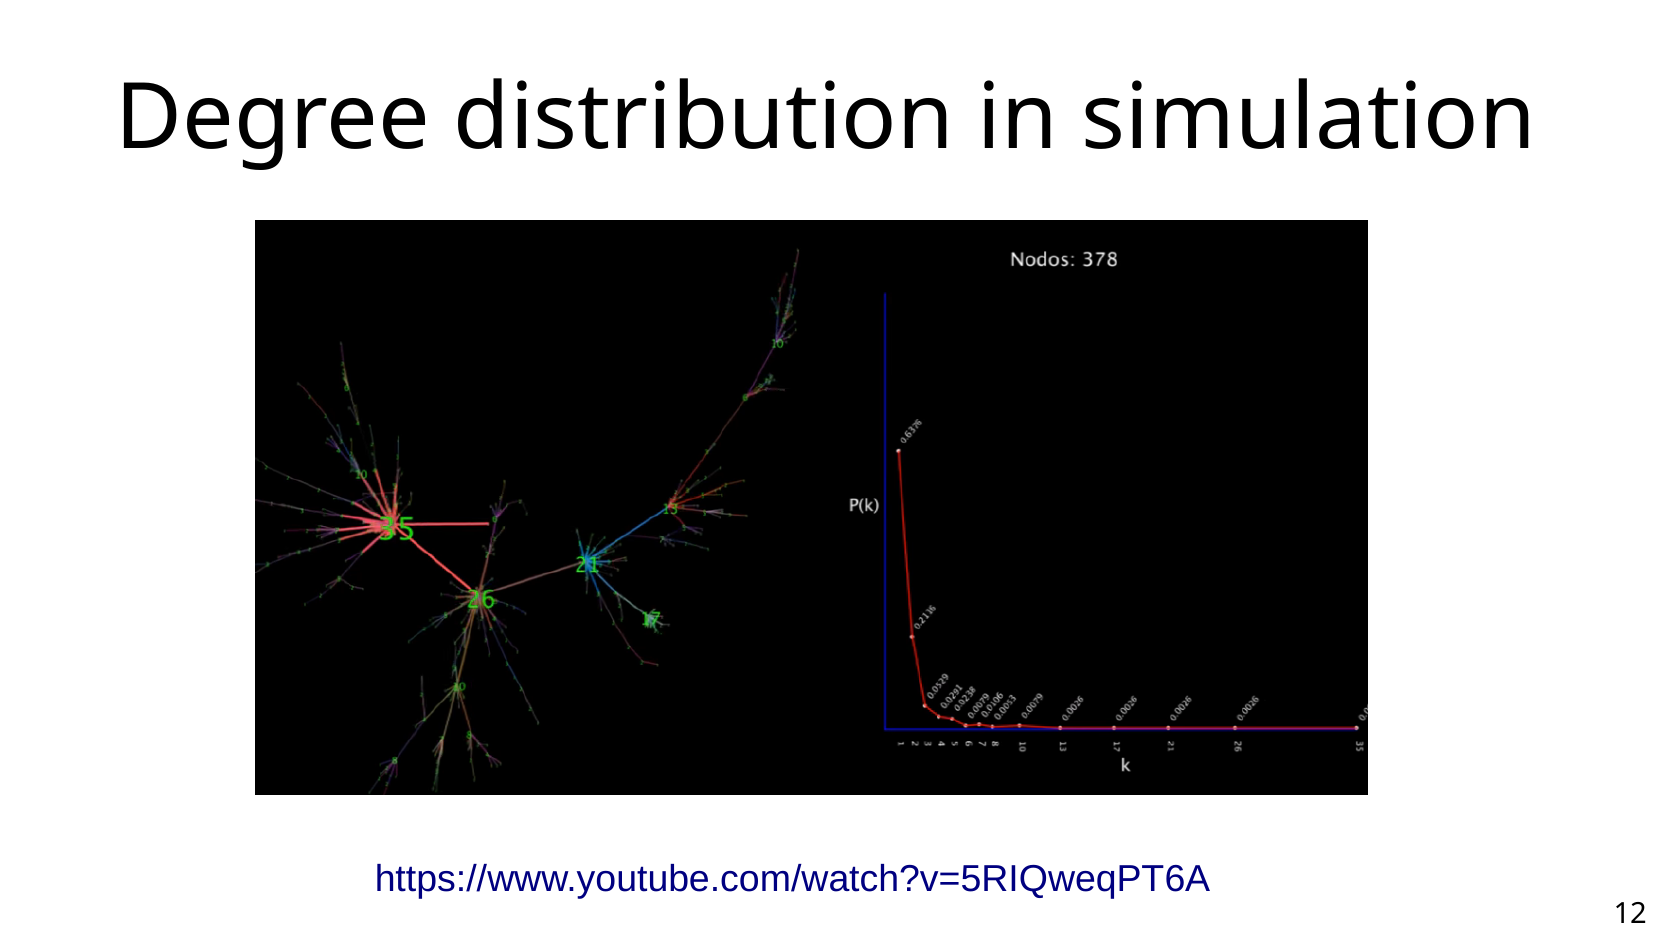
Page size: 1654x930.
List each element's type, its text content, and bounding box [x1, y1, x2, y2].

text_box https://www.youtube.com/watch?v=5RIQweqPT6A [360, 849, 1291, 907]
picture [255, 220, 1368, 796]
title Degree distribution in simulation [82, 1, 1571, 225]
